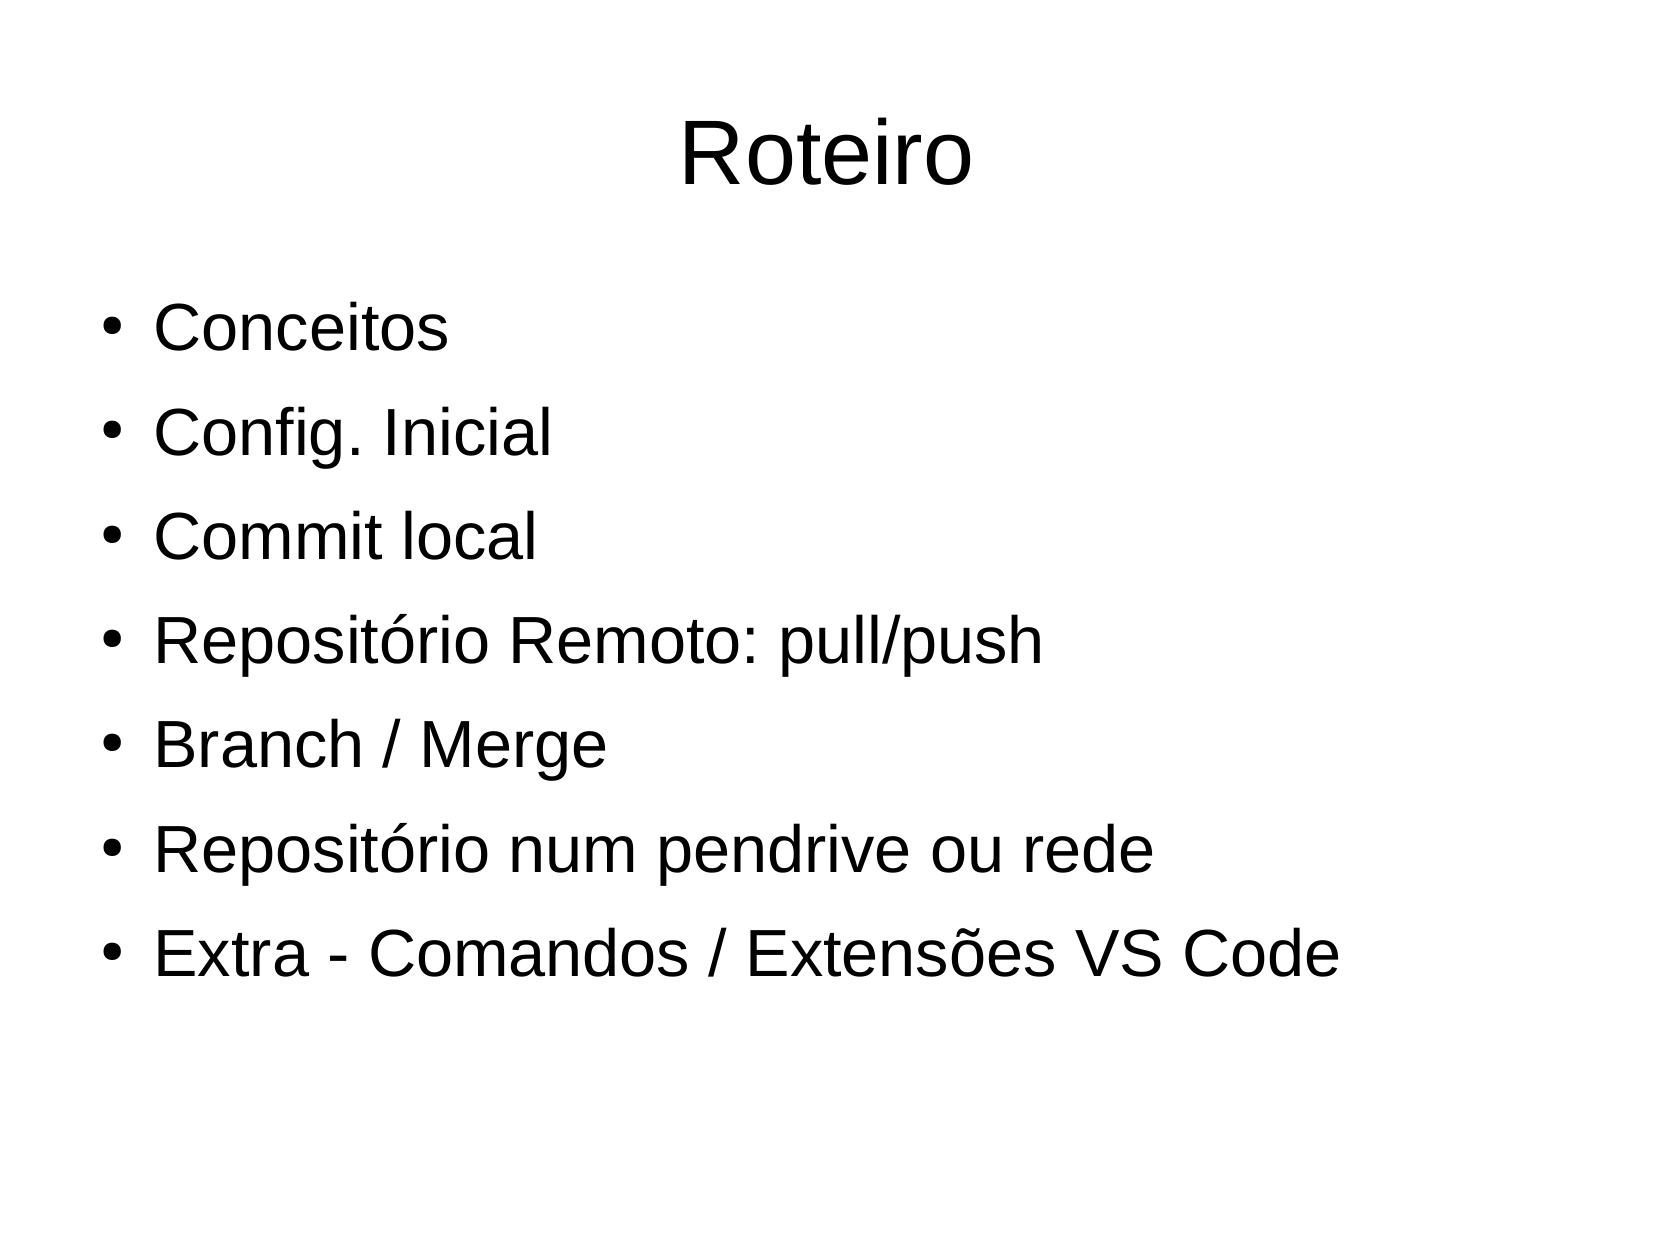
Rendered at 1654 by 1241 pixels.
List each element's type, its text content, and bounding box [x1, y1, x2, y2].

title Roteiro [82, 49, 1571, 257]
list Conceitos Config. Inicial Commit local Repositório Remoto: pull/push Branch / Merge Repositório num pendrive ou rede Extra - Comandos / Extensões VS Code [82, 290, 1571, 1170]
